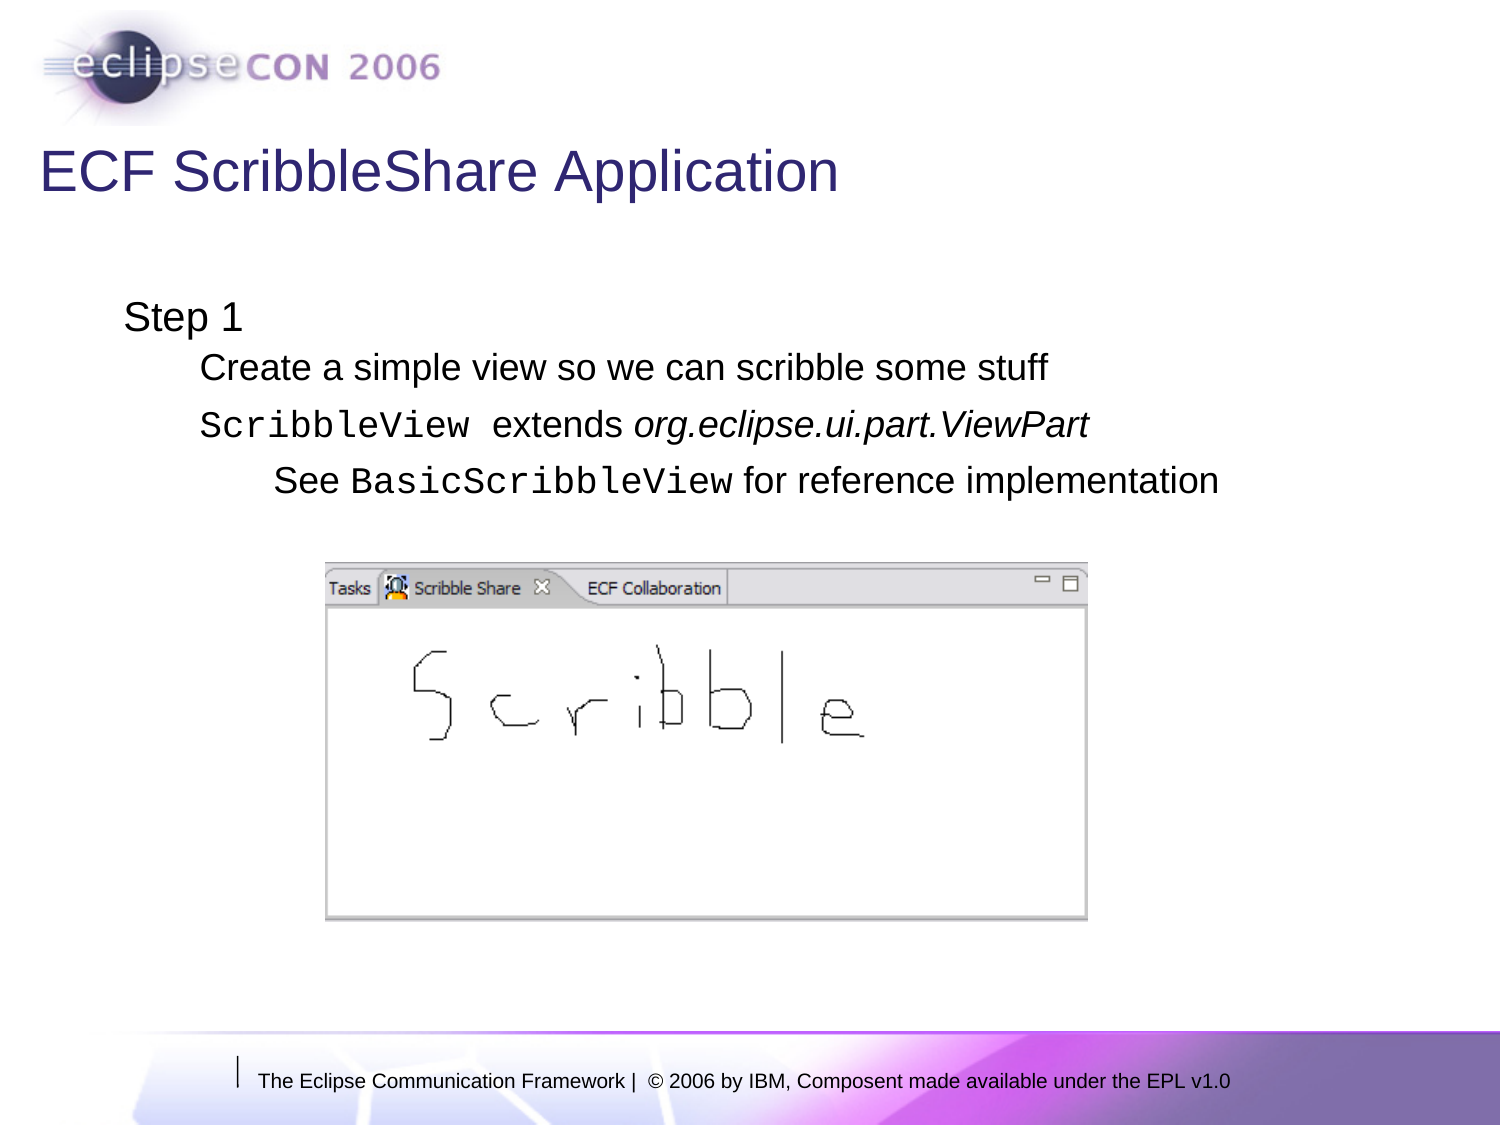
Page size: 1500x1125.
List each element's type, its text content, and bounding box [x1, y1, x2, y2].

picture [0, 1031, 1500, 1125]
title ECF ScribbleShare Application [25, 142, 1378, 225]
picture [31, 10, 1040, 126]
list Step 1 Create a simple view so we can scribble some stuff ScribbleView extends org.eclipse.ui.part.ViewPart See BasicScribbleView for reference implementation [108, 291, 1378, 932]
picture [325, 562, 1088, 922]
